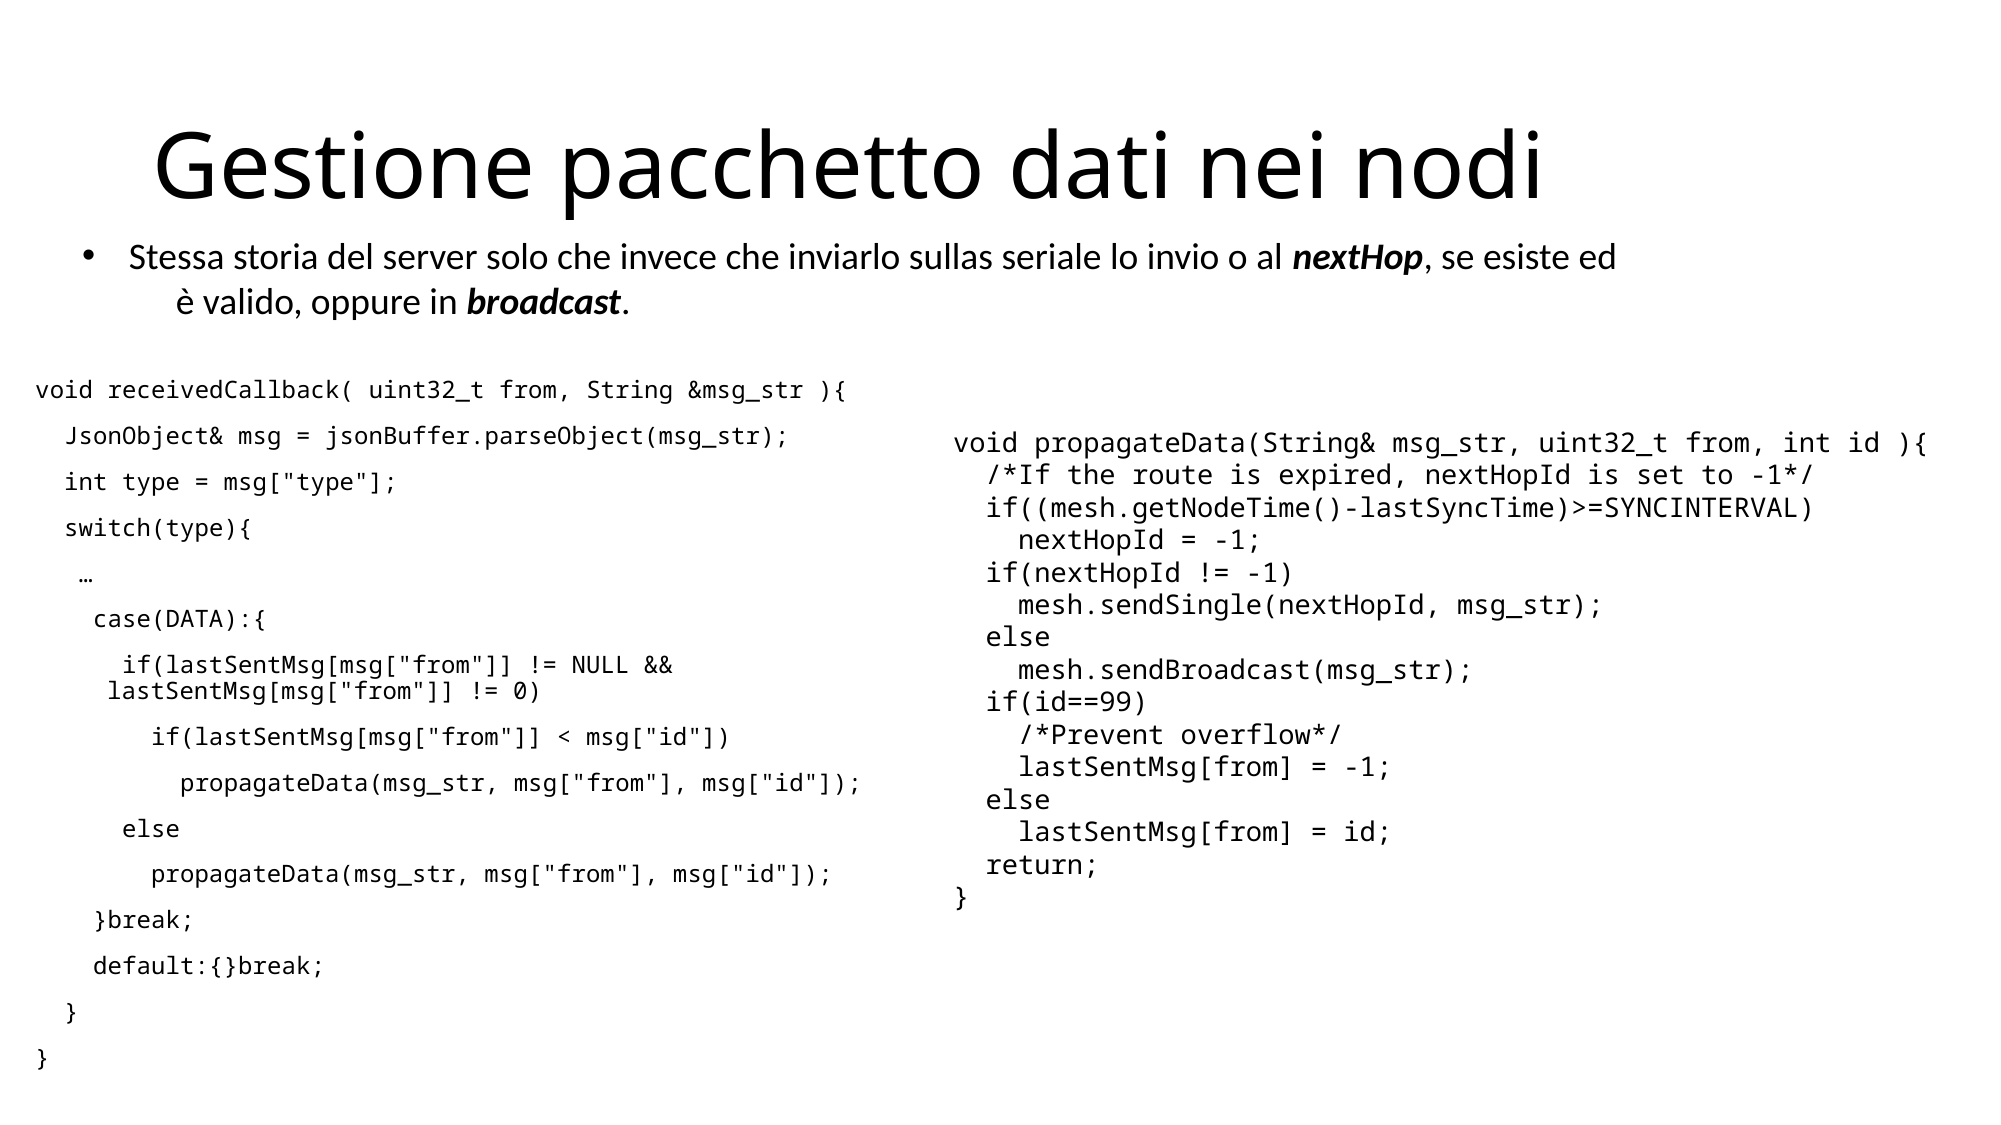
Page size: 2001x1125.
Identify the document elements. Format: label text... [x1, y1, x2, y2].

text_box void propagateData(String& msg_str, uint32_t from, int id ){ /*If the route is expired, nextHopId is set to -1*/ if((mesh.getNodeTime()-lastSyncTime)>=SYNCINTERVAL) nextHopId = -1; if(nextHopId != -1) mesh.sendSingle(nextHopId, msg_str); else mesh.sendBroadcast(msg_str); if(id==99) /*Prevent overflow*/ lastSentMsg[from] = -1; else lastSentMsg[from] = id; return; } [938, 417, 2000, 925]
list void receivedCallback( uint32_t from, String &msg_str ){ JsonObject& msg = jsonBuffer.parseObject(msg_str); int type = msg["type"]; switch(type){ … case(DATA):{ if(lastSentMsg[msg["from"]] != NULL && lastSentMsg[msg["from"]] != 0) if(lastSentMsg[msg["from"]] < msg["id"]) propagateData(msg_str, msg["from"], msg["id"]); else propagateData(msg_str, msg["from"], msg["id"]); }break; default:{}break; } } [20, 370, 1746, 1085]
title Gestione pacchetto dati nei nodi [137, 59, 1863, 278]
text_box Stessa storia del server solo che invece che inviarlo sullas seriale lo invio o al nextHop, se esiste ed è valido, oppure in broadcast. [67, 224, 1657, 331]
